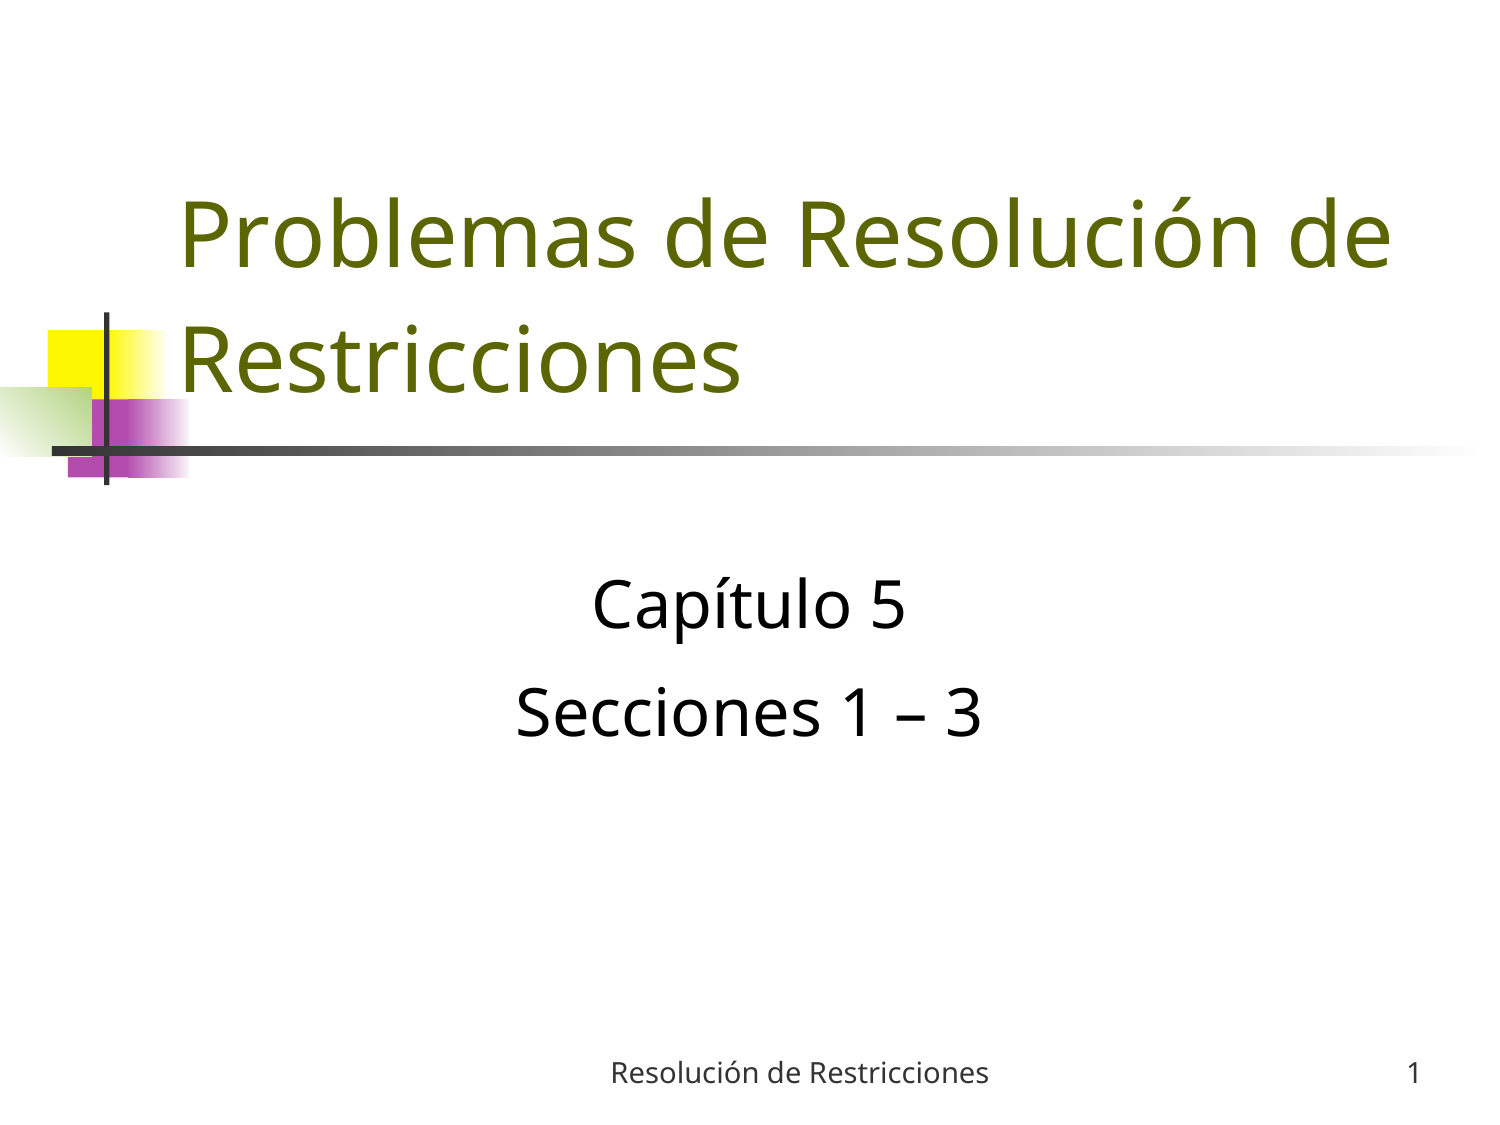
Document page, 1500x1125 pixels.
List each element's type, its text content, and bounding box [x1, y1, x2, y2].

subtitle Capítulo 5 Secciones 1 – 3 [225, 549, 1276, 838]
title Problemas de Resolución de Restricciones [162, 187, 1438, 428]
